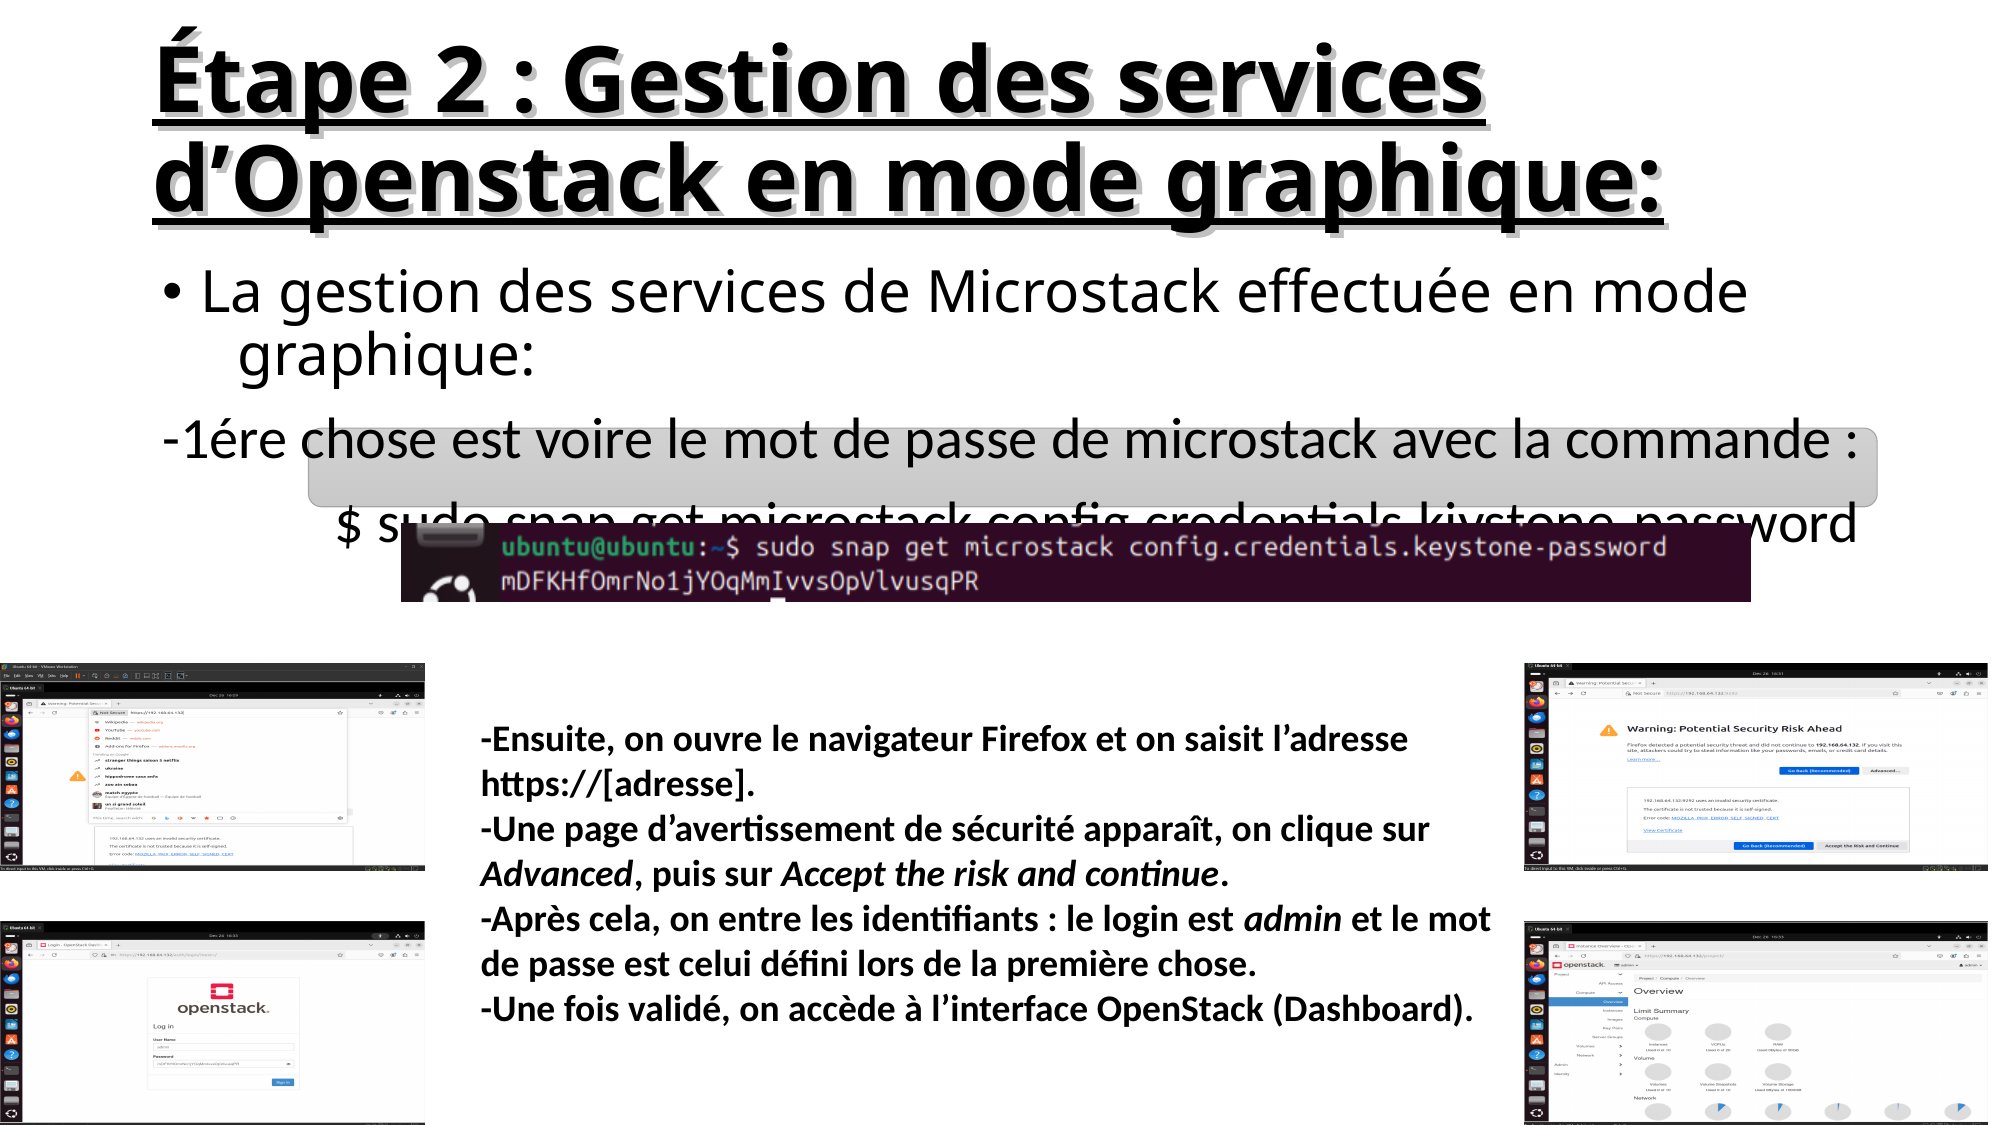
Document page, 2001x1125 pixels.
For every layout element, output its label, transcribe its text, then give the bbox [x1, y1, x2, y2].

picture [1524, 921, 1988, 1125]
picture [1524, 663, 1988, 871]
picture [401, 523, 1751, 602]
picture [0, 663, 425, 871]
picture [0, 921, 425, 1125]
text_box -Ensuite, on ouvre le navigateur Firefox et on saisit l’adresse https://[adresse]. -Une page d’avertissement de sécurité apparaît, on clique sur Advanced, puis sur Accept the risk and continue. -Après cela, on entre les identifiants : le login est admin et le mot de passe est celui défini lors de la première chose. -Une fois validé, on accède à l’interface OpenStack (Dashboard). [465, 706, 1510, 1086]
list La gestion des services de Microstack effectuée en mode graphique: -1ére chose est voire le mot de passe de microstack avec la commande : $ sudo snap get microstack config.credentials.kiystone-password [147, 254, 1966, 624]
title Étape 2 : Gestion des services d’Openstack en mode graphique: [137, 23, 1863, 241]
